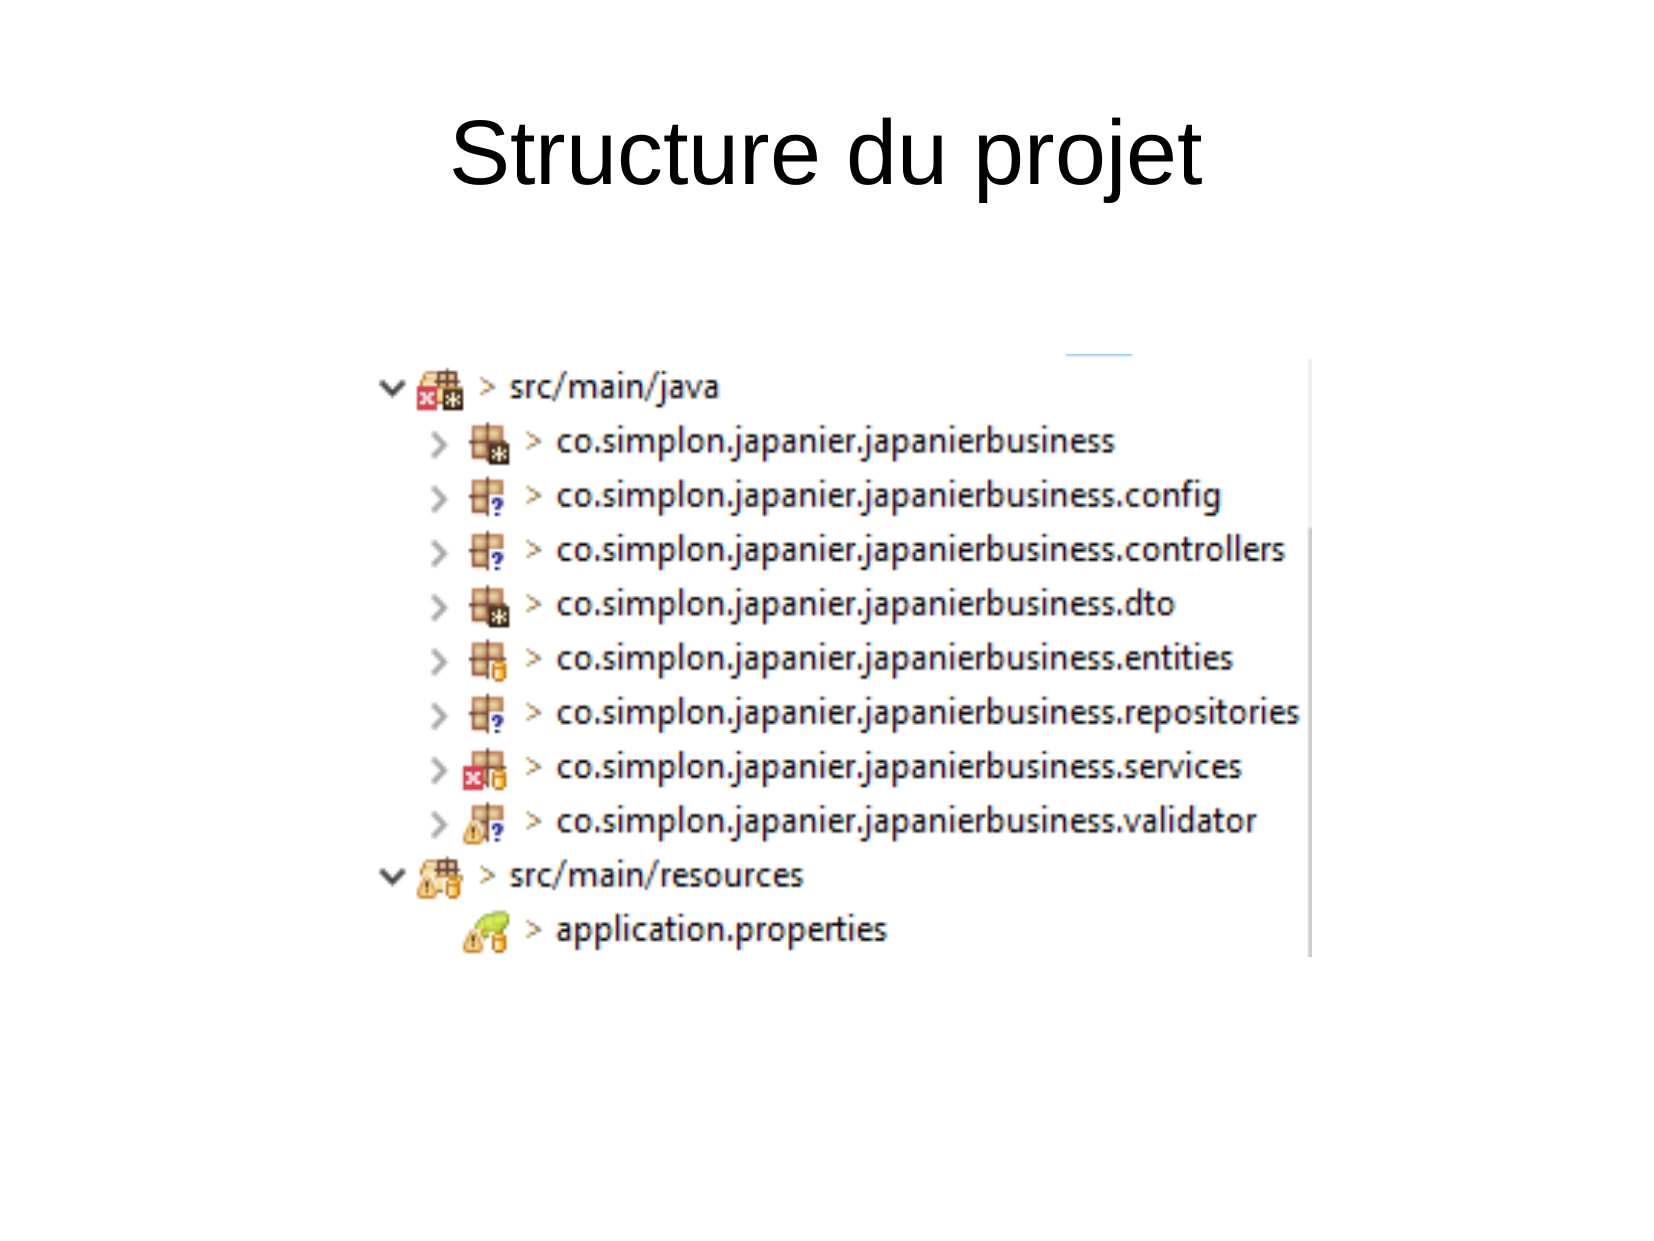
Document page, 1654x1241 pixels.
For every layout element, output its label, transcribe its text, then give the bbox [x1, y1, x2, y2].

title Structure du projet [82, 49, 1571, 257]
picture [366, 354, 1312, 957]
